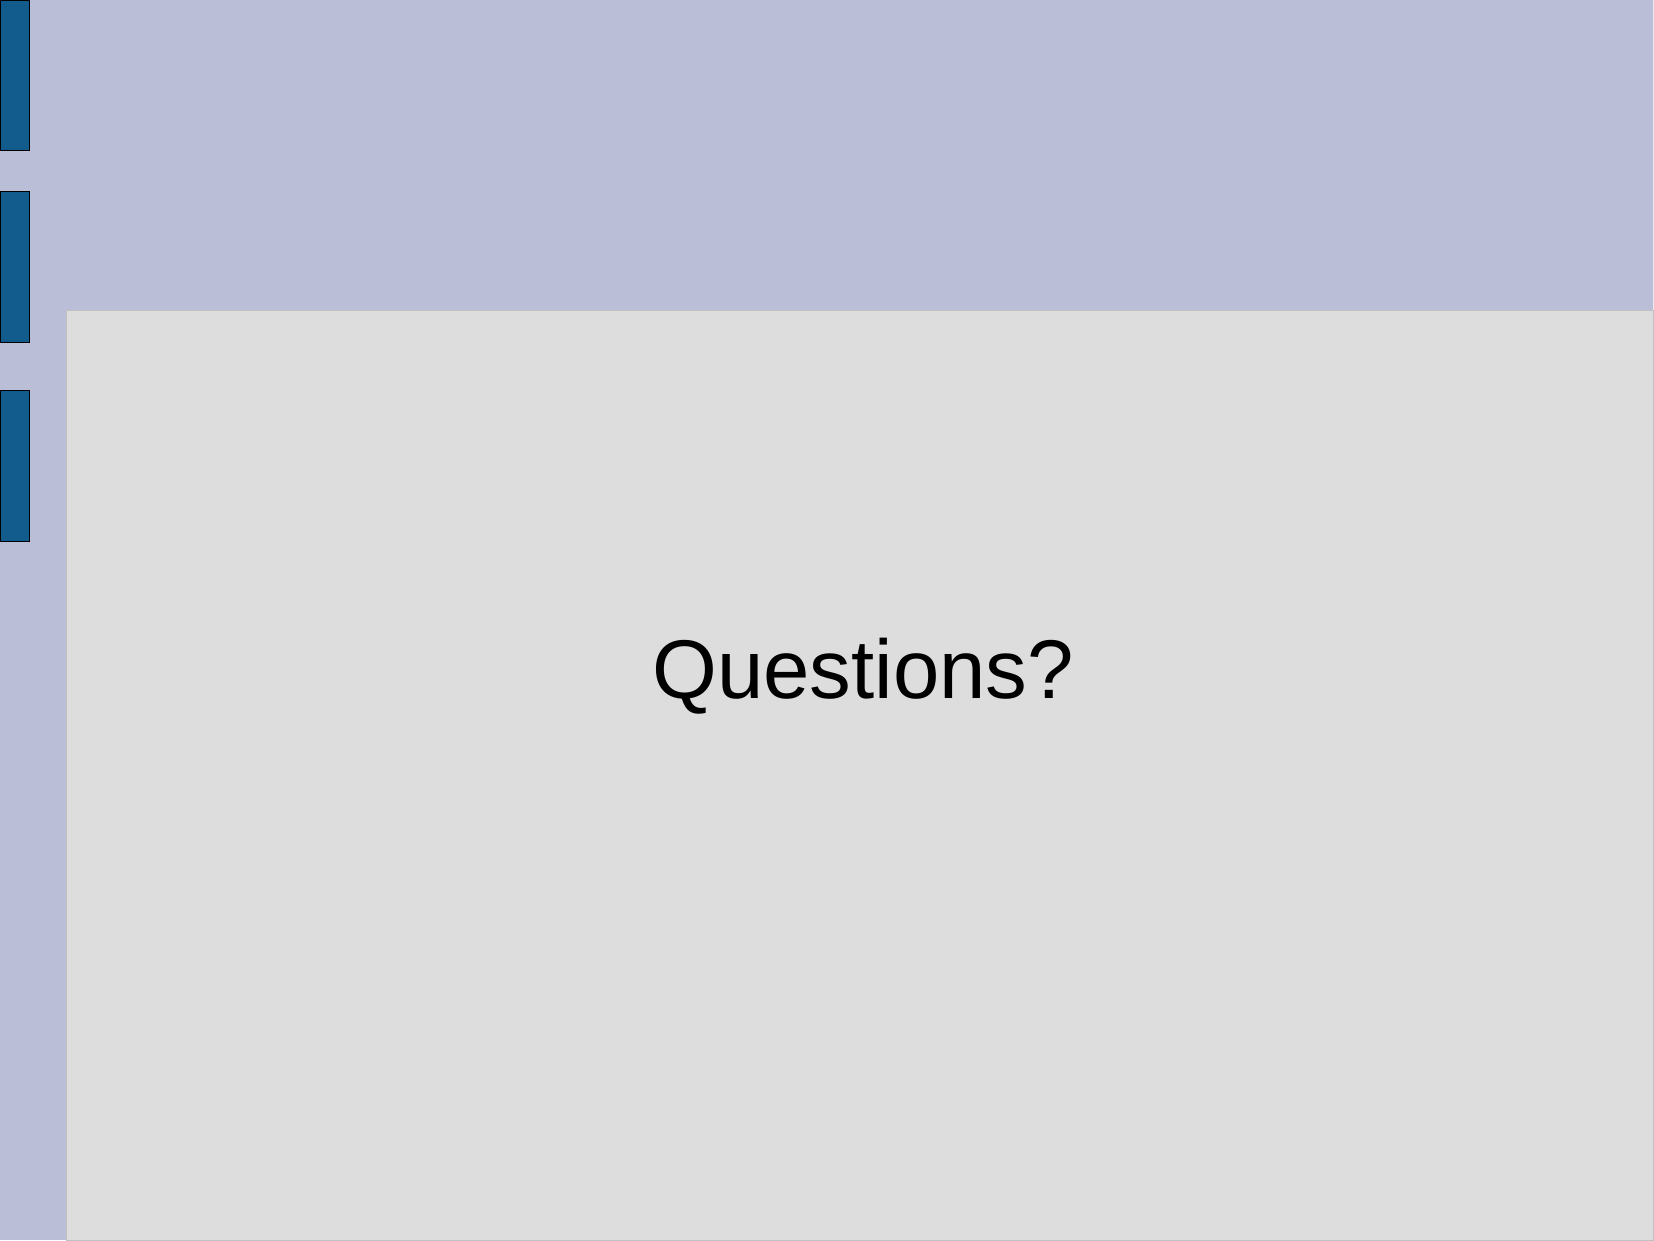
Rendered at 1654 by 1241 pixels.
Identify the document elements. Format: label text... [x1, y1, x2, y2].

list Questions? [121, 344, 1534, 1127]
